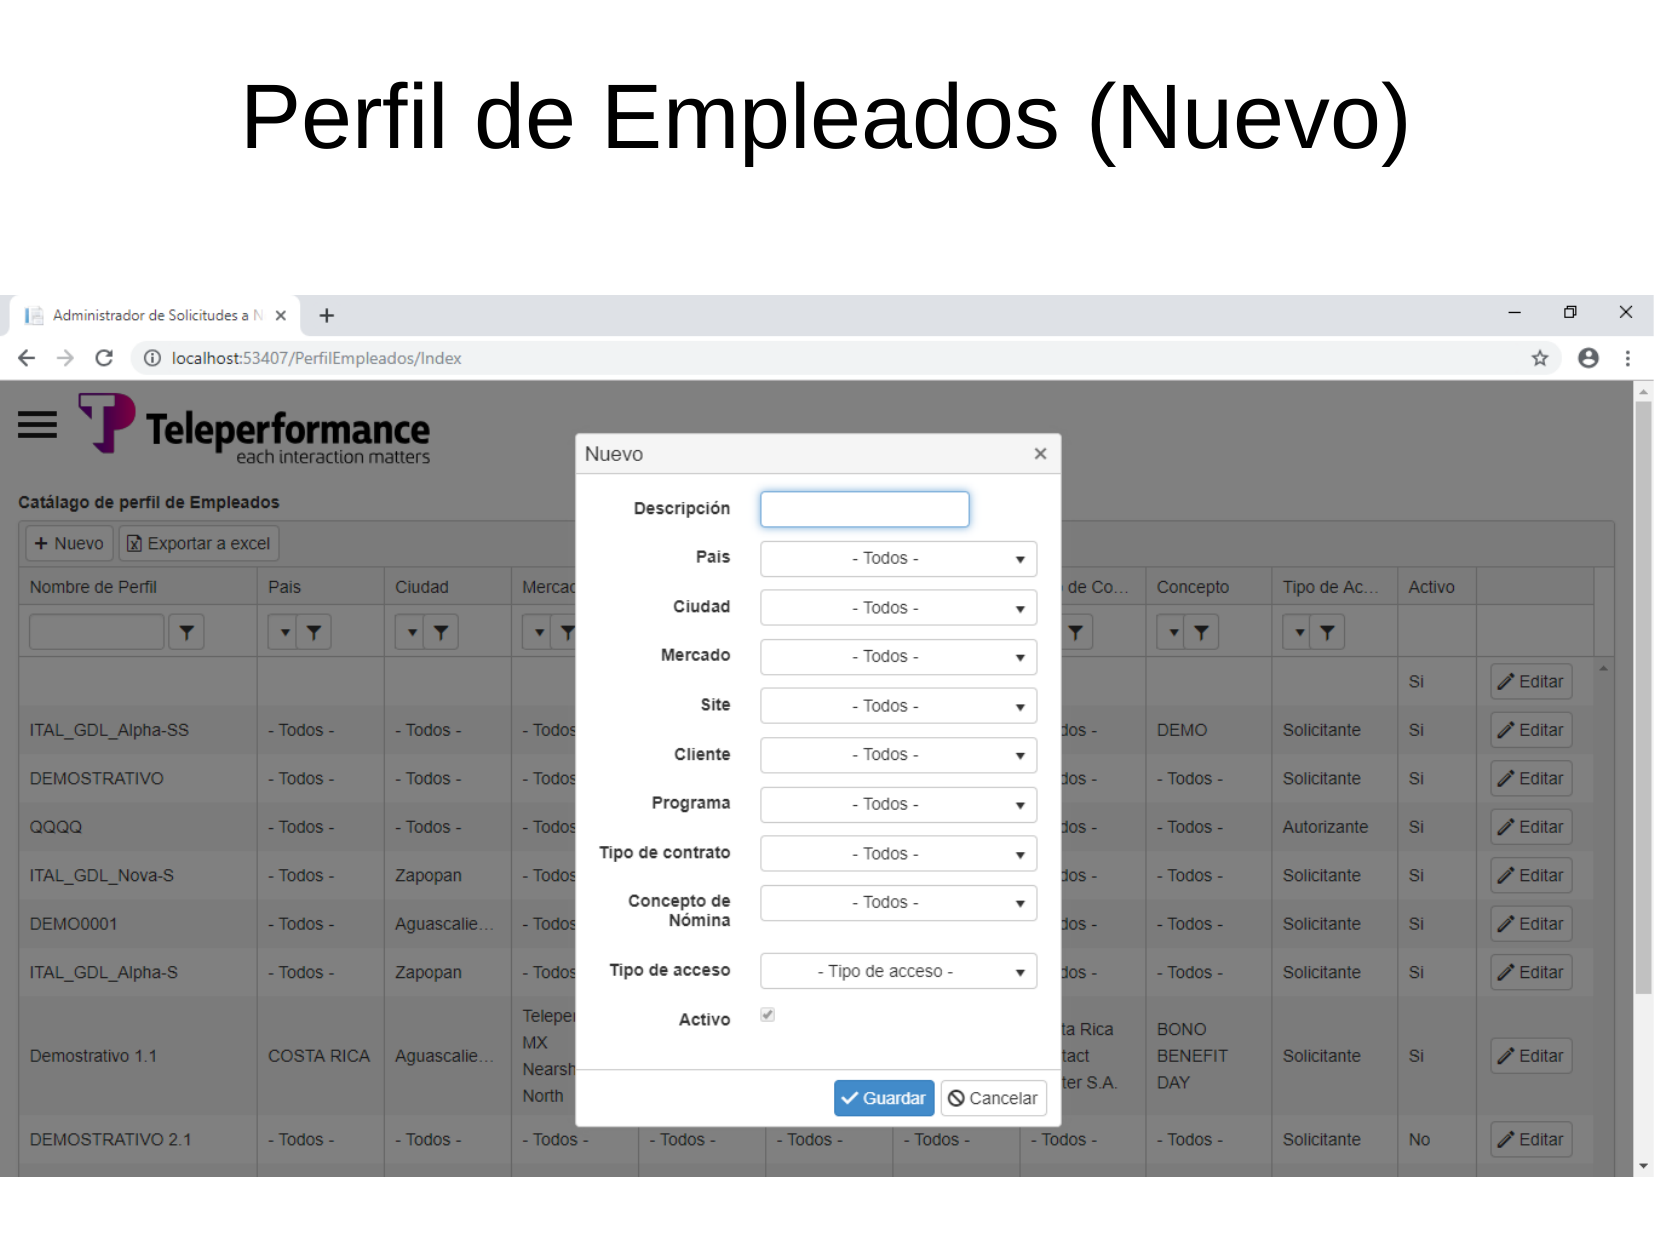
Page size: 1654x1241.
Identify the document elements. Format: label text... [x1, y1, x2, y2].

picture [0, 295, 1654, 1177]
title Perfil de Empleados (Nuevo) [82, 49, 1571, 257]
